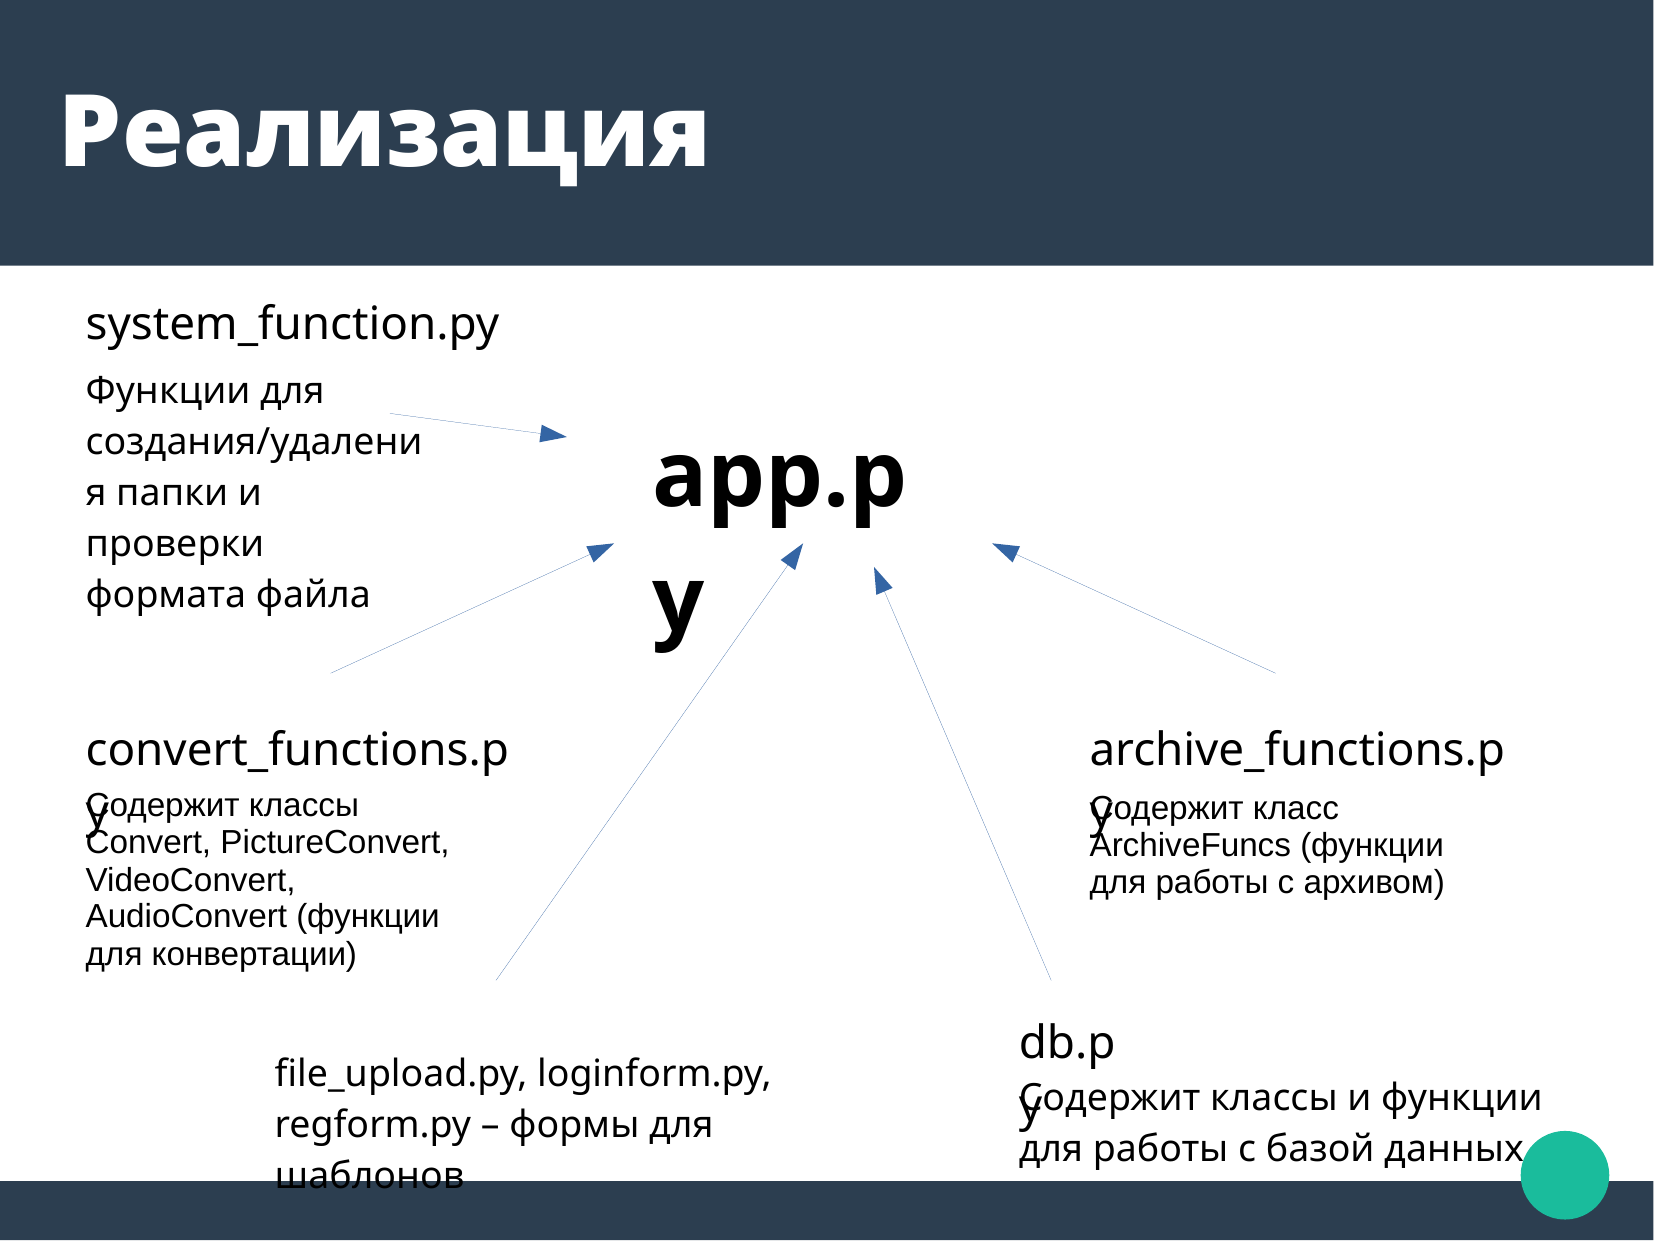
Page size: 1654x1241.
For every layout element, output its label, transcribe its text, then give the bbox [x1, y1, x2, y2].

text_box archive_functions.py [1074, 708, 1536, 839]
text_box Содержит класс ArchiveFuncs (функции для работы с архивом) [1074, 781, 1512, 908]
text_box app.py [637, 401, 957, 532]
title Реализация [59, 49, 1595, 207]
text_box db.py [1003, 1002, 1146, 1062]
text_box system_function.py [70, 283, 520, 357]
text_box Содержит классы Convert, PictureConvert, VideoConvert, AudioConvert (функции для конвертации) [70, 779, 508, 980]
text_box convert_functions.py [70, 708, 532, 839]
text_box file_upload.py, loginform.py, regform.py – формы для шаблонов [259, 1039, 886, 1196]
text_box Функции для создания/удаления папки и проверки формата файла [70, 356, 449, 608]
text_box Содержит классы и функции для работы с базой данных [1003, 1062, 1560, 1185]
